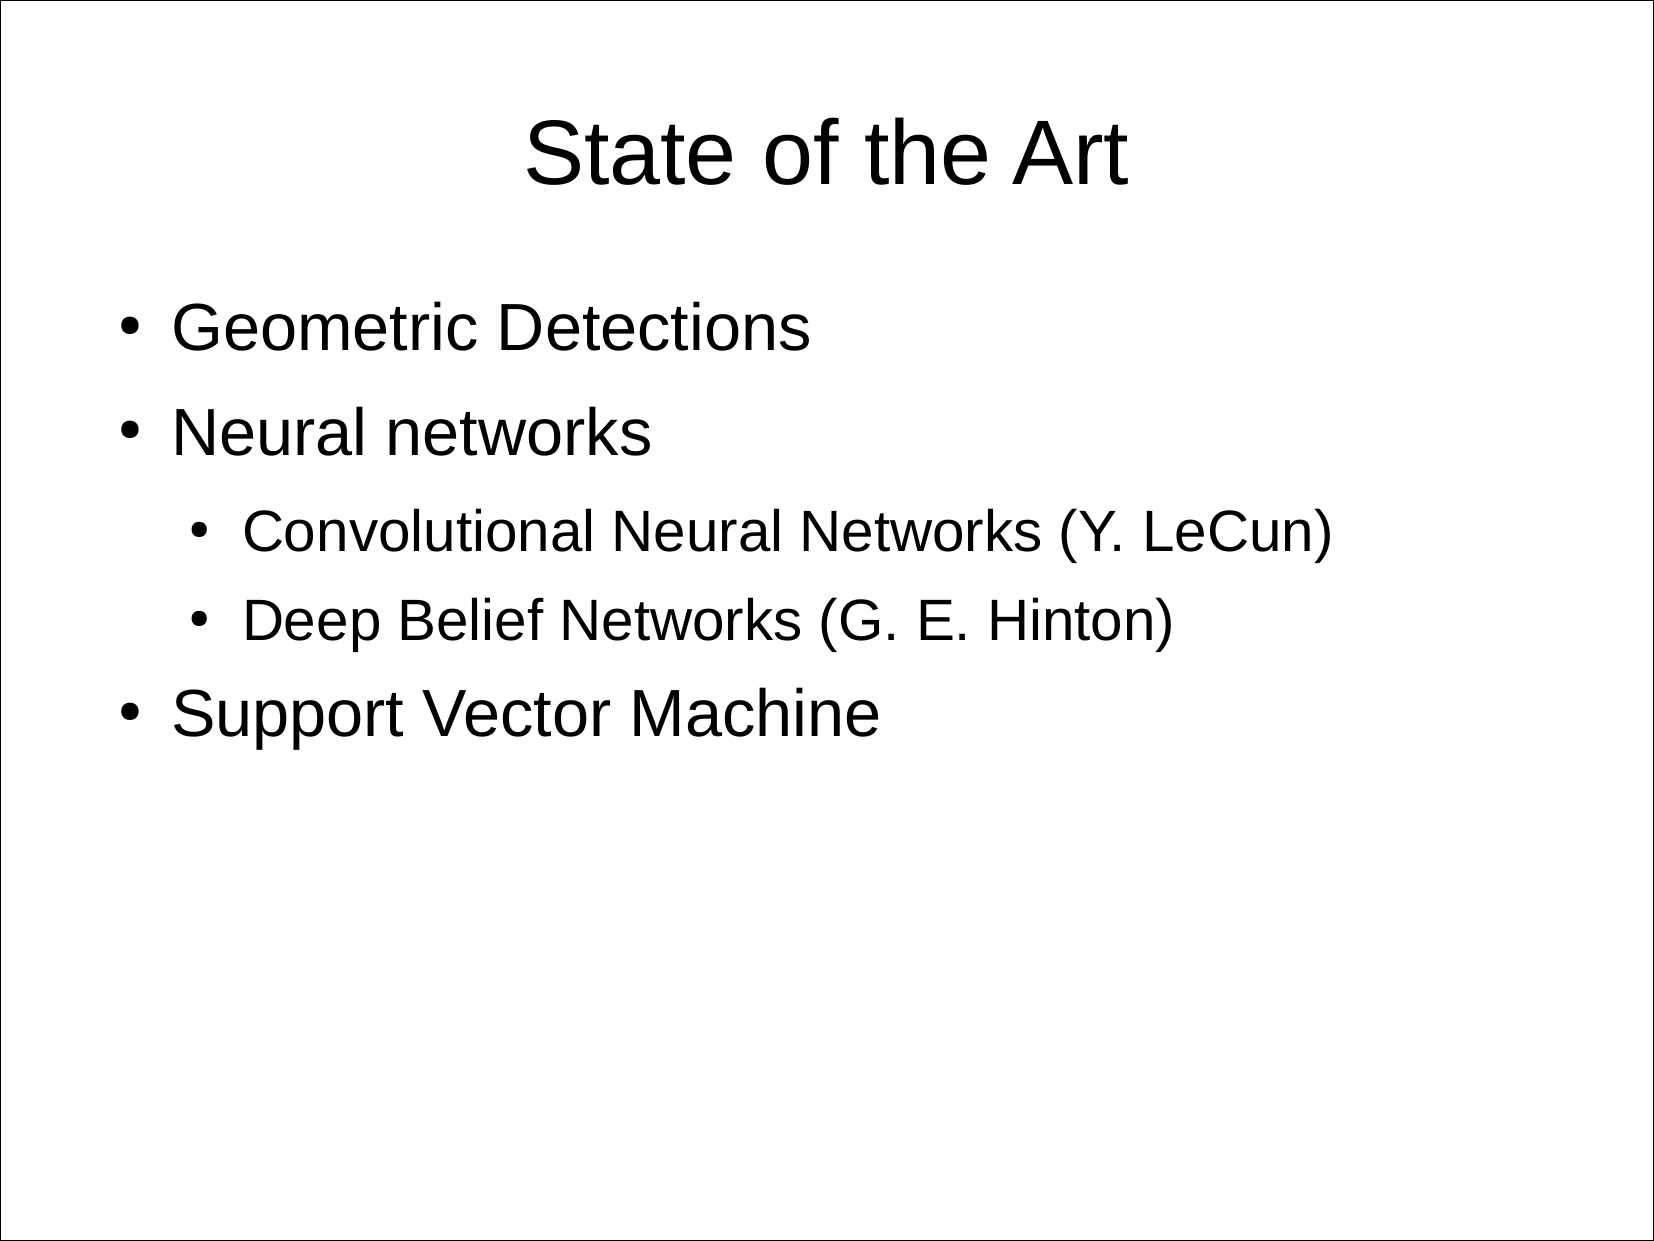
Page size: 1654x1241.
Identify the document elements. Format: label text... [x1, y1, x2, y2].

title State of the Art [82, 49, 1571, 257]
list Geometric Detections Neural networks Convolutional Neural Networks (Y. LeCun) Deep Belief Networks (G. E. Hinton) Support Vector Machine [82, 290, 1571, 1094]
